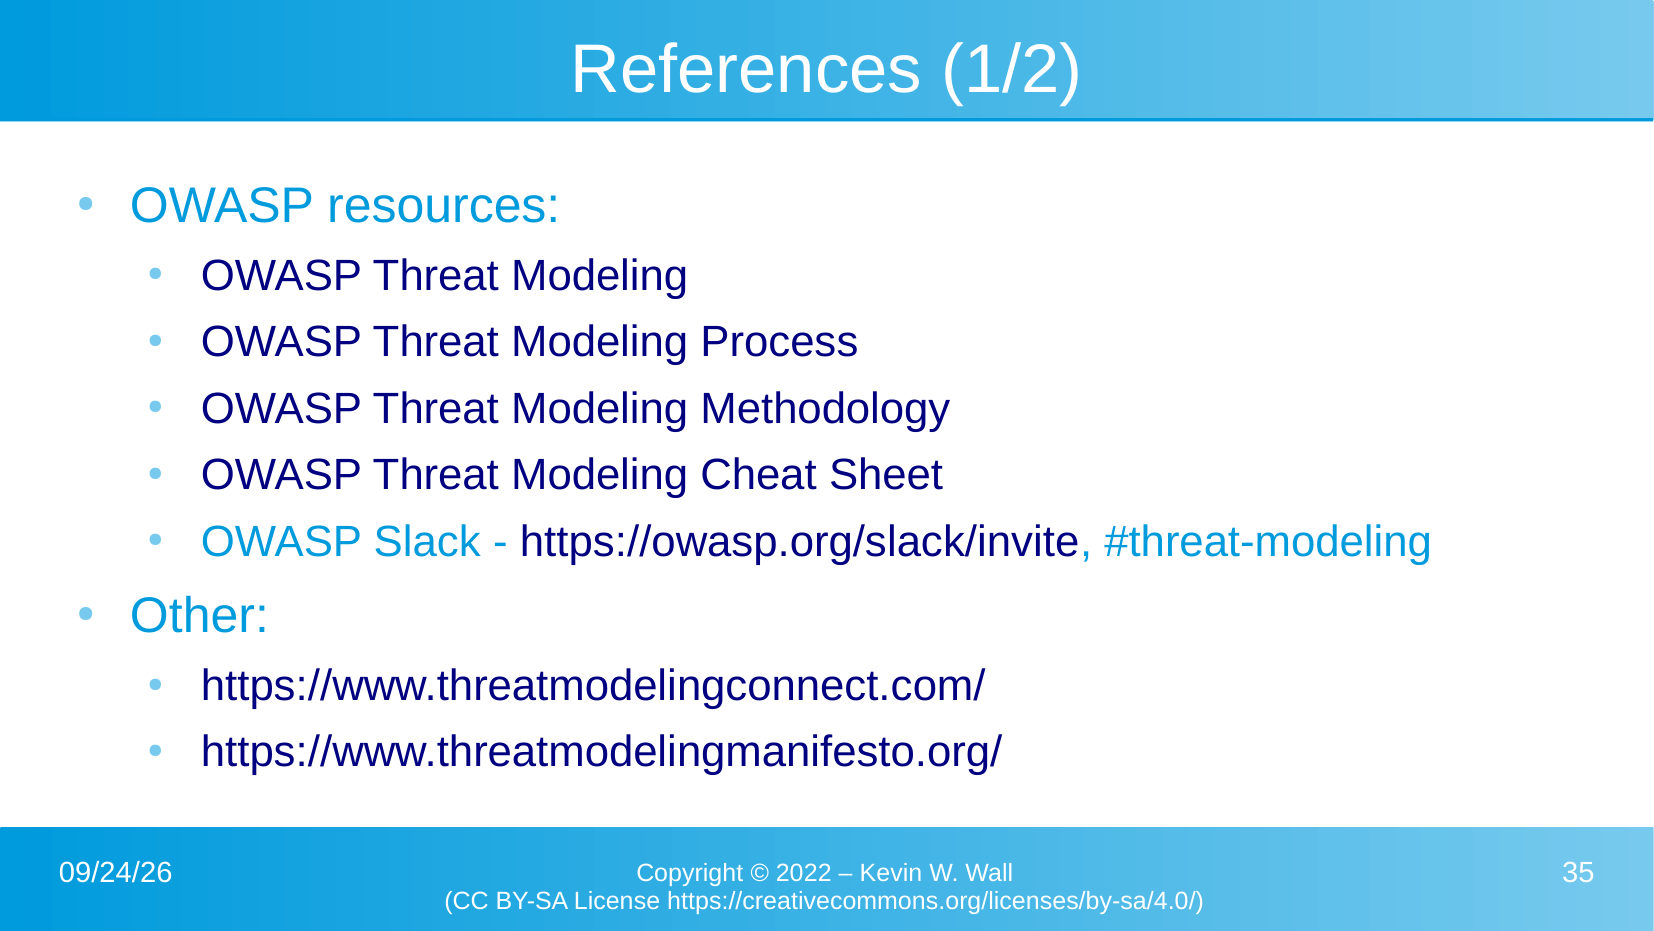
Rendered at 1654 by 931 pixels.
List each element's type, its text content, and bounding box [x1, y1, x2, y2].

title References (1/2) [59, 29, 1595, 108]
list OWASP resources: OWASP Threat Modeling OWASP Threat Modeling Process OWASP Threat Modeling Methodology OWASP Threat Modeling Cheat Sheet OWASP Slack - https://owasp.org/slack/invite, #threat-modeling Other: https://www.threatmodelingconnect.com/ https://www.threatmodelingmanifesto.org/ [59, 177, 1595, 768]
